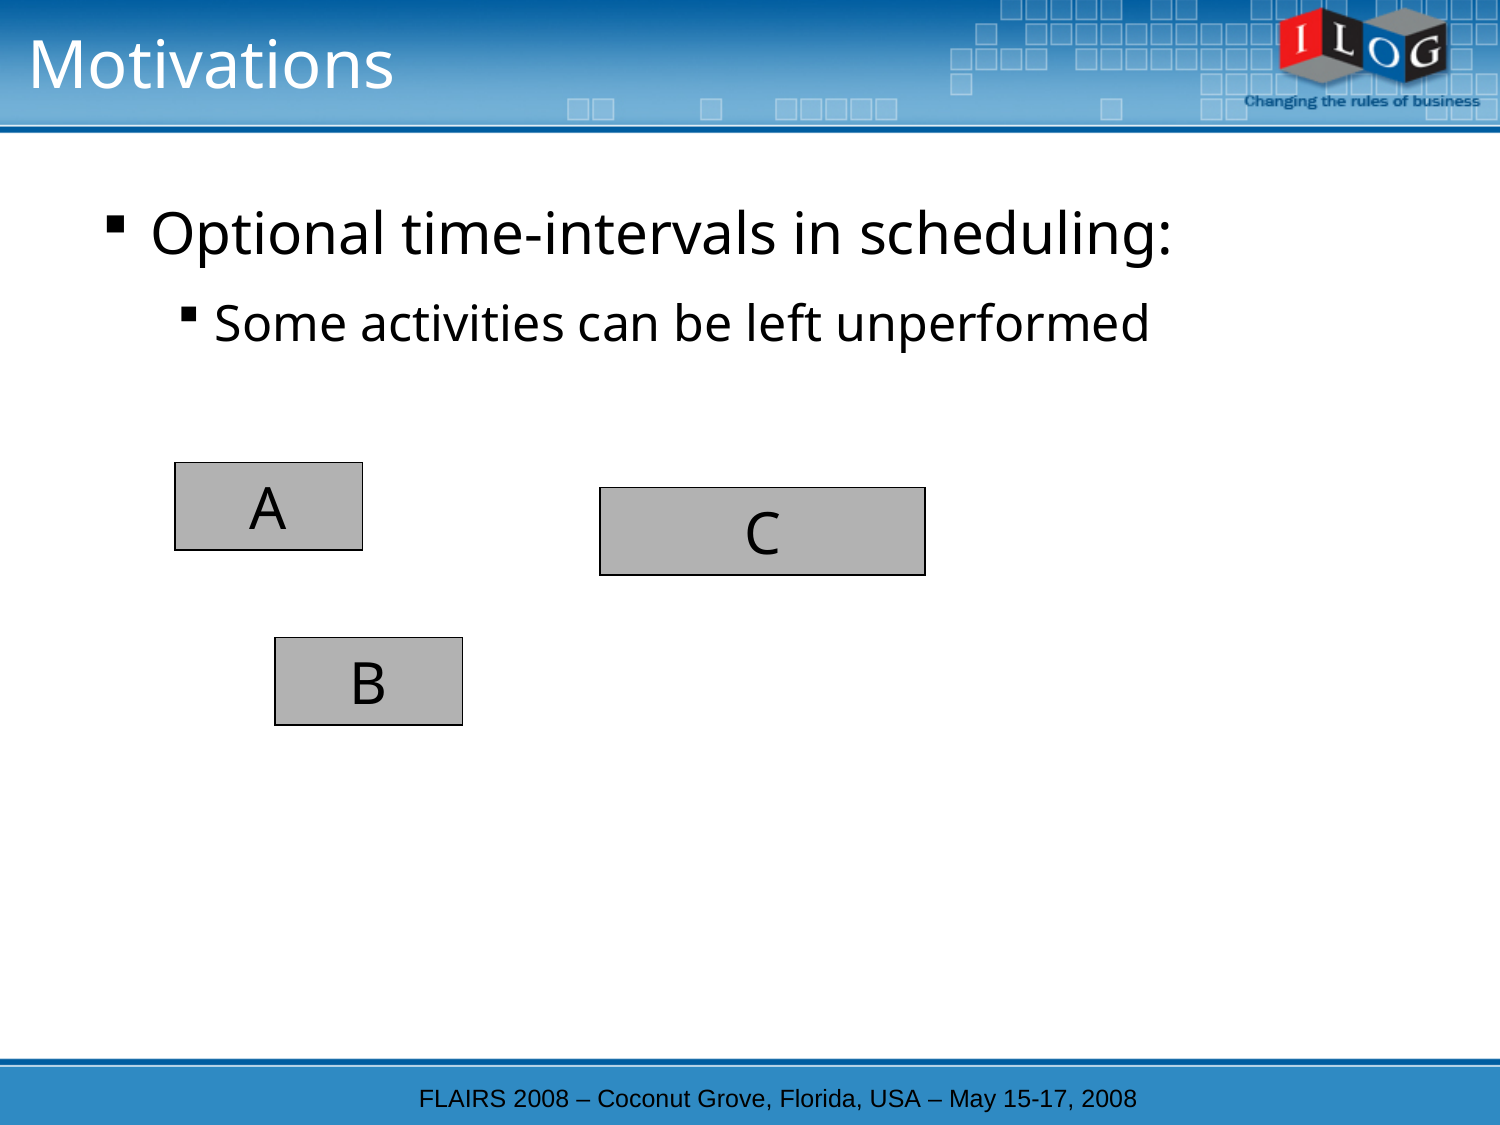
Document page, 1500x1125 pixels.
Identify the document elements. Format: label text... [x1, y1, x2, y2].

title Motivations [12, 0, 1300, 144]
picture [0, 0, 1500, 1125]
text_box A [174, 462, 363, 550]
text_box C [599, 487, 925, 576]
text_box B [274, 637, 463, 726]
list Optional time-intervals in scheduling: Some activities can be left unperformed [87, 174, 1413, 1000]
